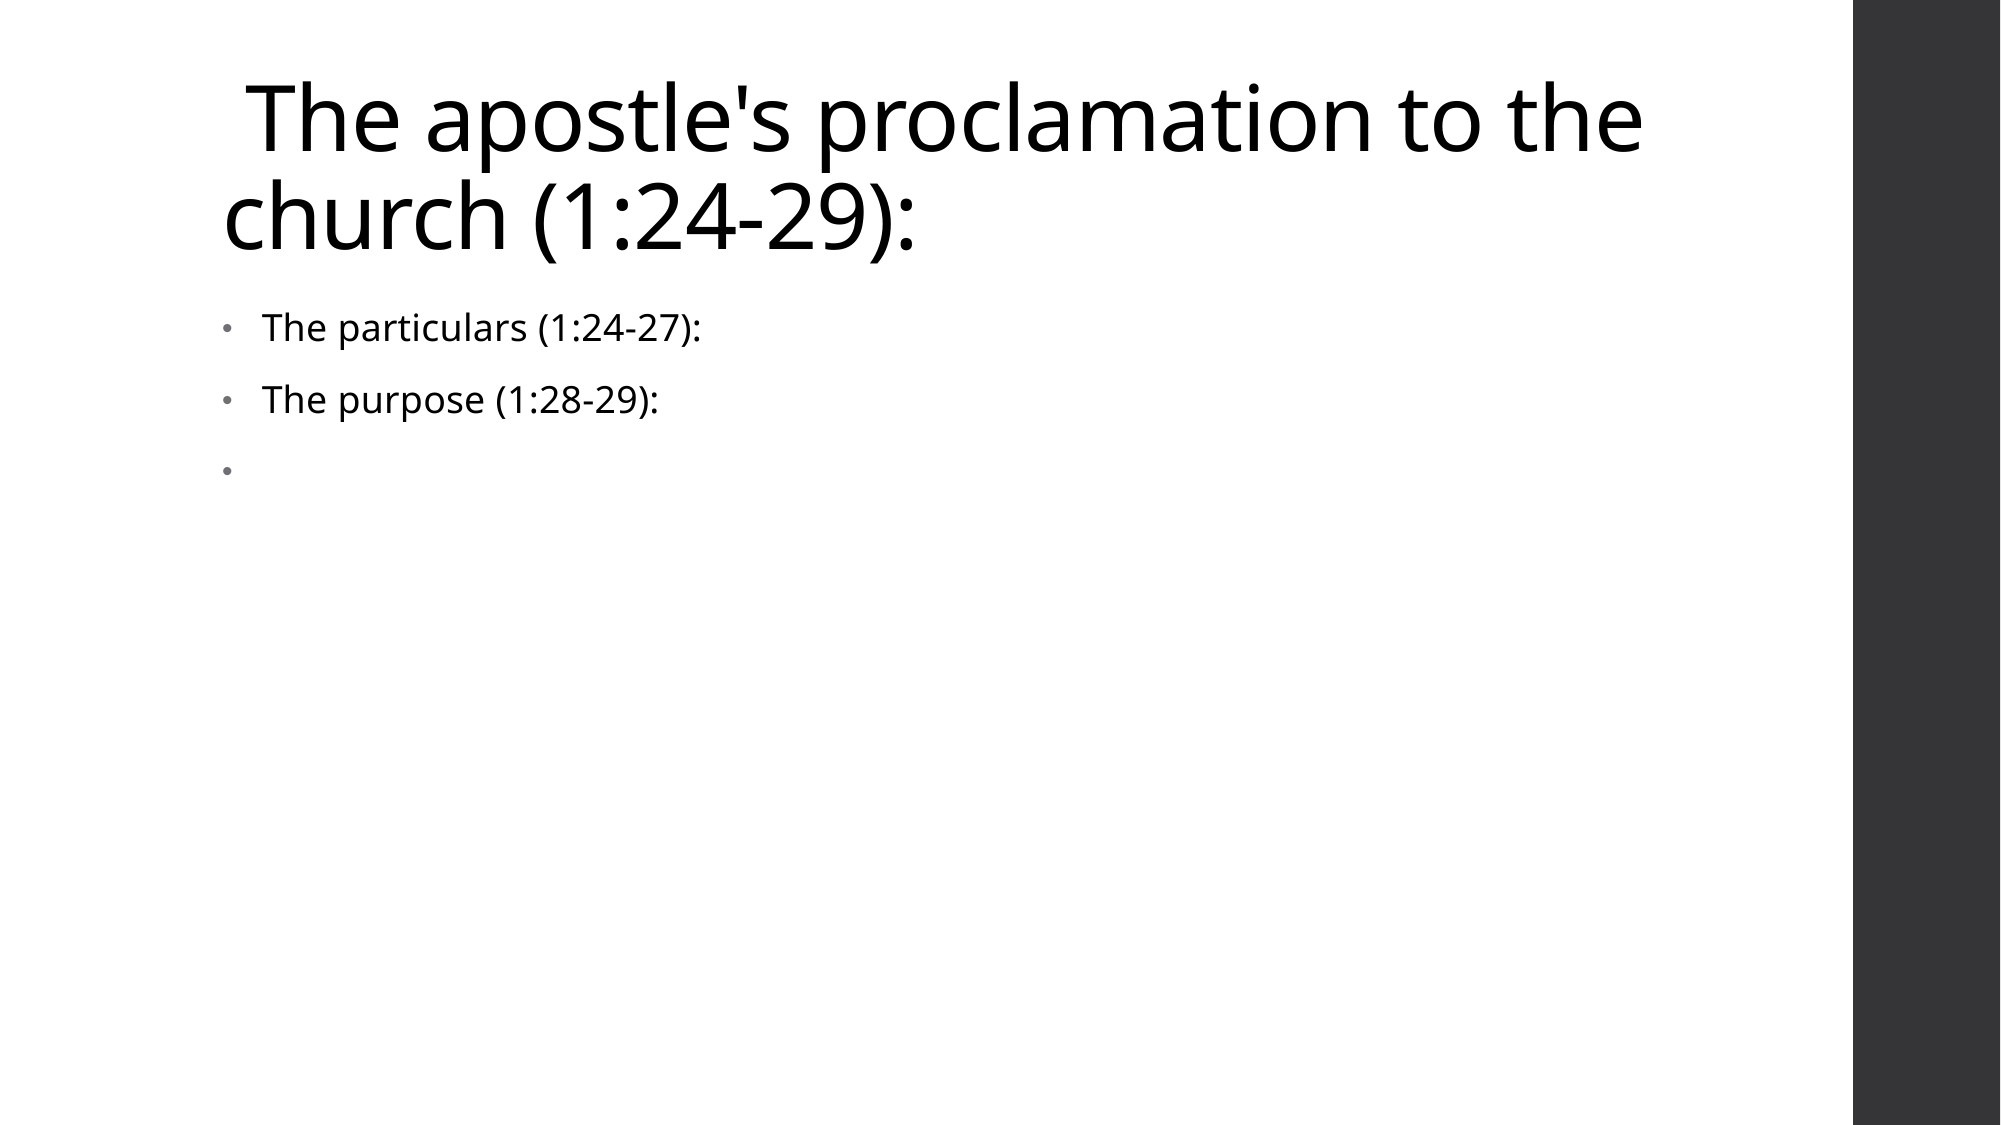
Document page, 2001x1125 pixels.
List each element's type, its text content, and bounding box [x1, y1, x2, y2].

list The particulars (1:24-27): The purpose (1:28-29): [206, 299, 1617, 1014]
title The apostle's proclamation to the church (1:24-29): [206, 60, 1797, 278]
